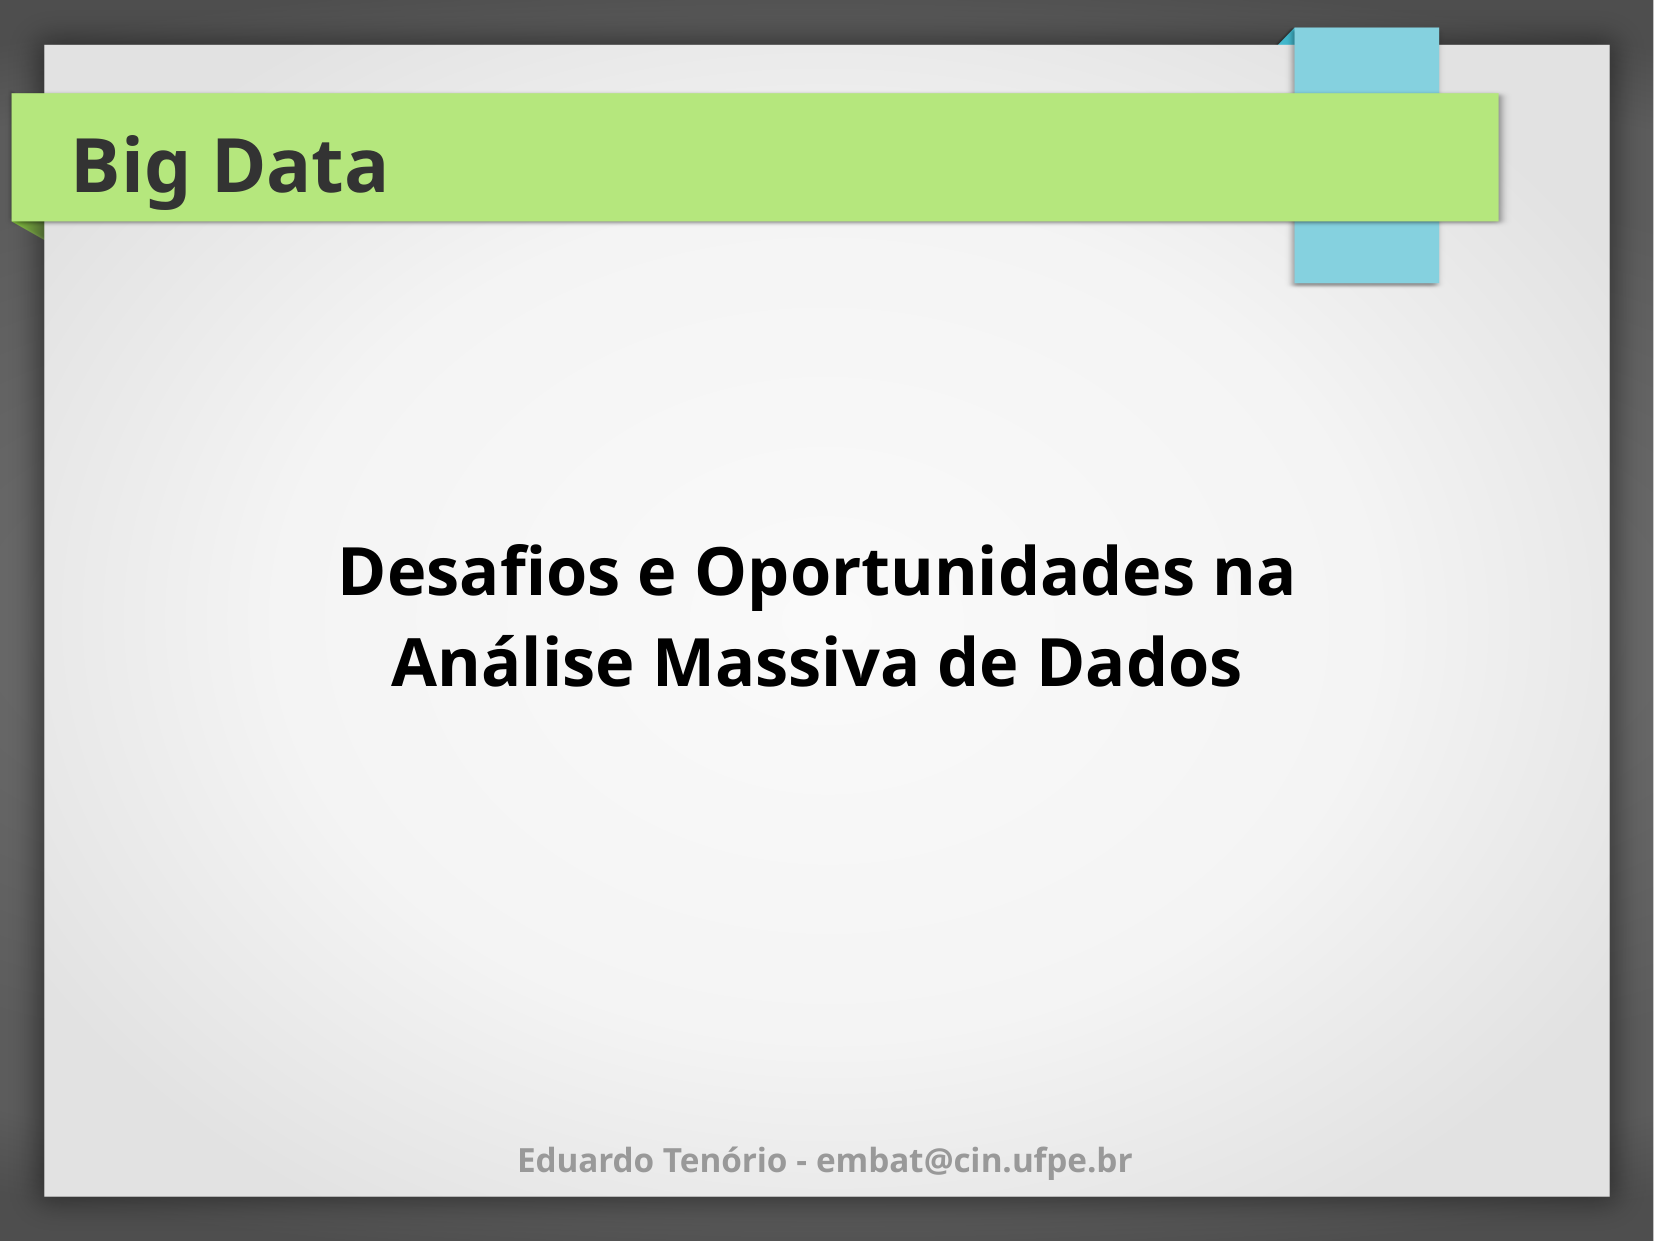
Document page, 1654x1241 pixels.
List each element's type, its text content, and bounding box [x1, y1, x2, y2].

text_box Eduardo Tenório - embat@cin.ufpe.br [45, 1130, 1606, 1201]
picture [0, 0, 1654, 1241]
subtitle Desafios e Oportunidades na Análise Massiva de Dados [210, 285, 1426, 946]
title Big Data [70, 101, 1229, 225]
